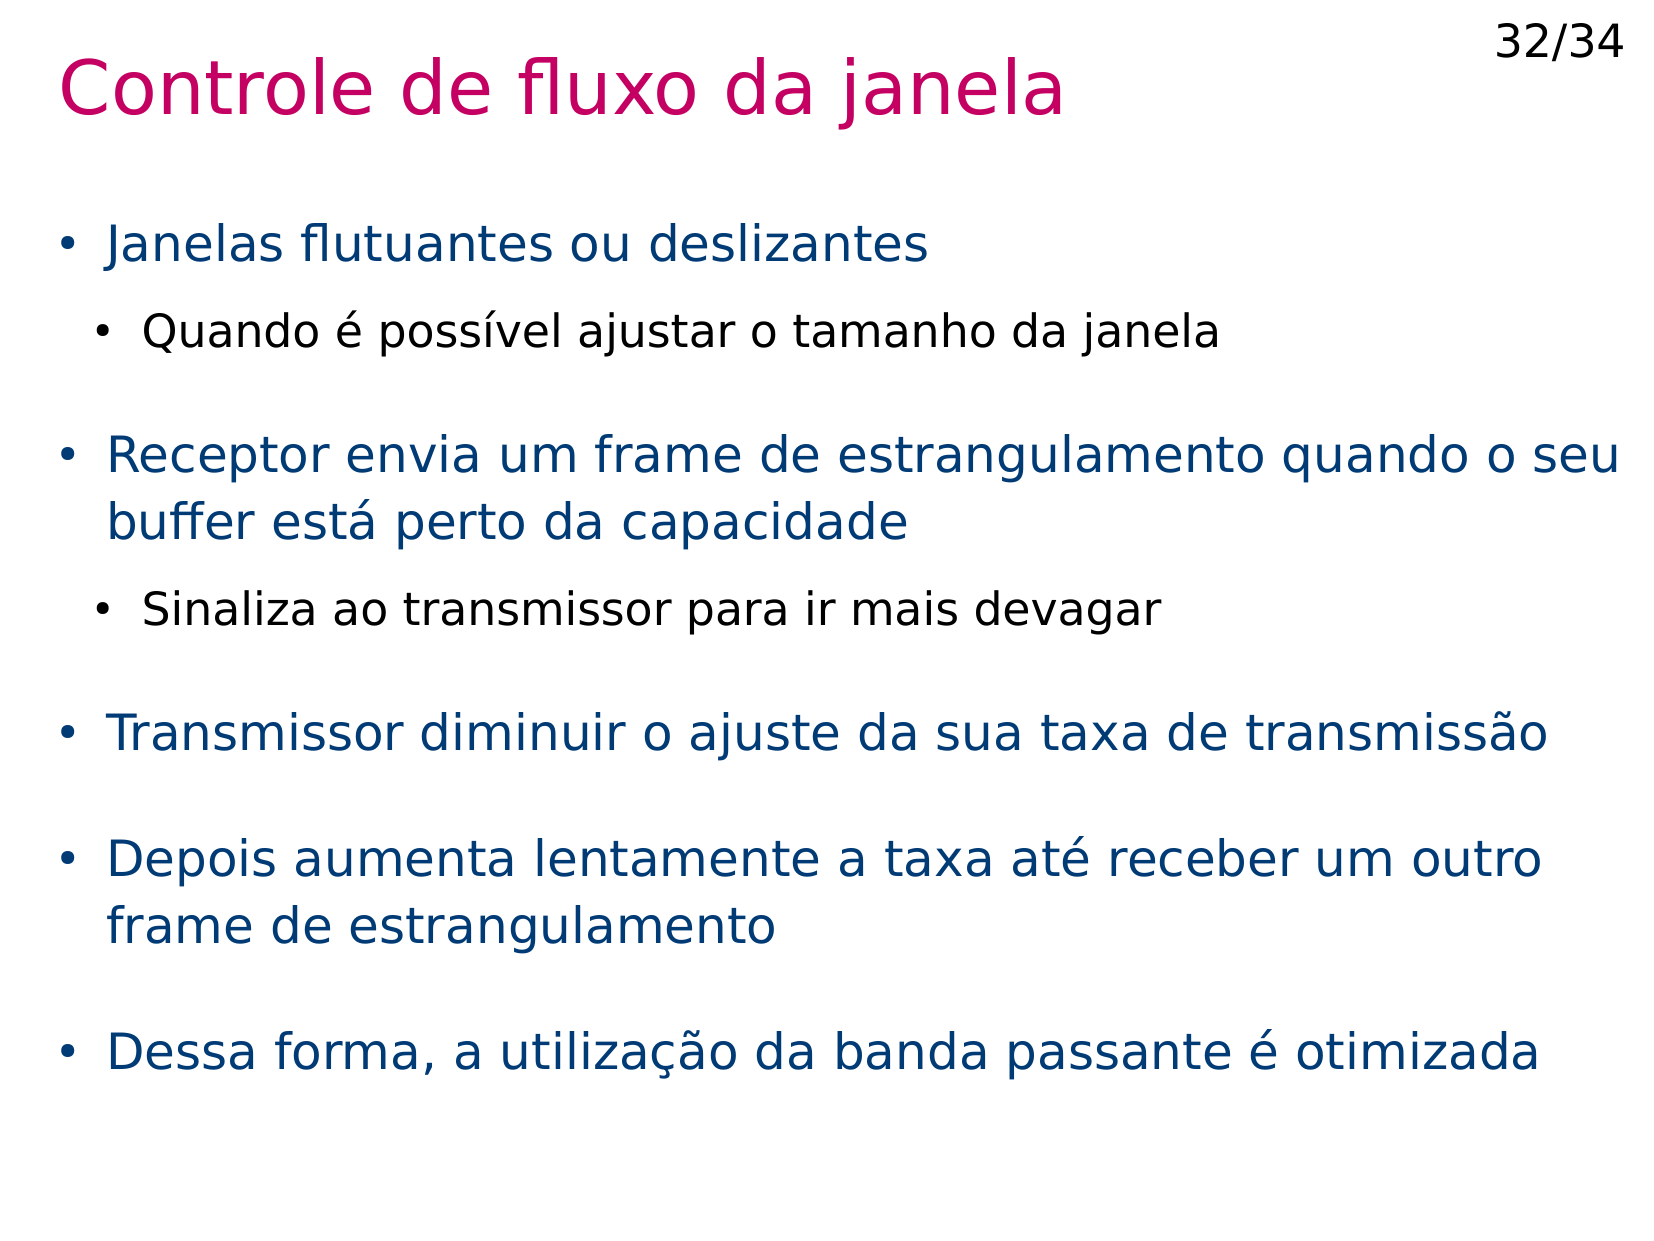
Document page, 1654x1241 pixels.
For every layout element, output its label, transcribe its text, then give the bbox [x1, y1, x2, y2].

title Controle de fluxo da janela [59, 29, 1625, 148]
list Janelas flutuantes ou deslizantes Quando é possível ajustar o tamanho da janela Receptor envia um frame de estrangulamento quando o seu buffer está perto da capacidade Sinaliza ao transmissor para ir mais devagar Transmissor diminuir o ajuste da sua taxa de transmissão Depois aumenta lentamente a taxa até receber um outro frame de estrangulamento Dessa forma, a utilização da banda passante é otimizada [59, 206, 1625, 1211]
